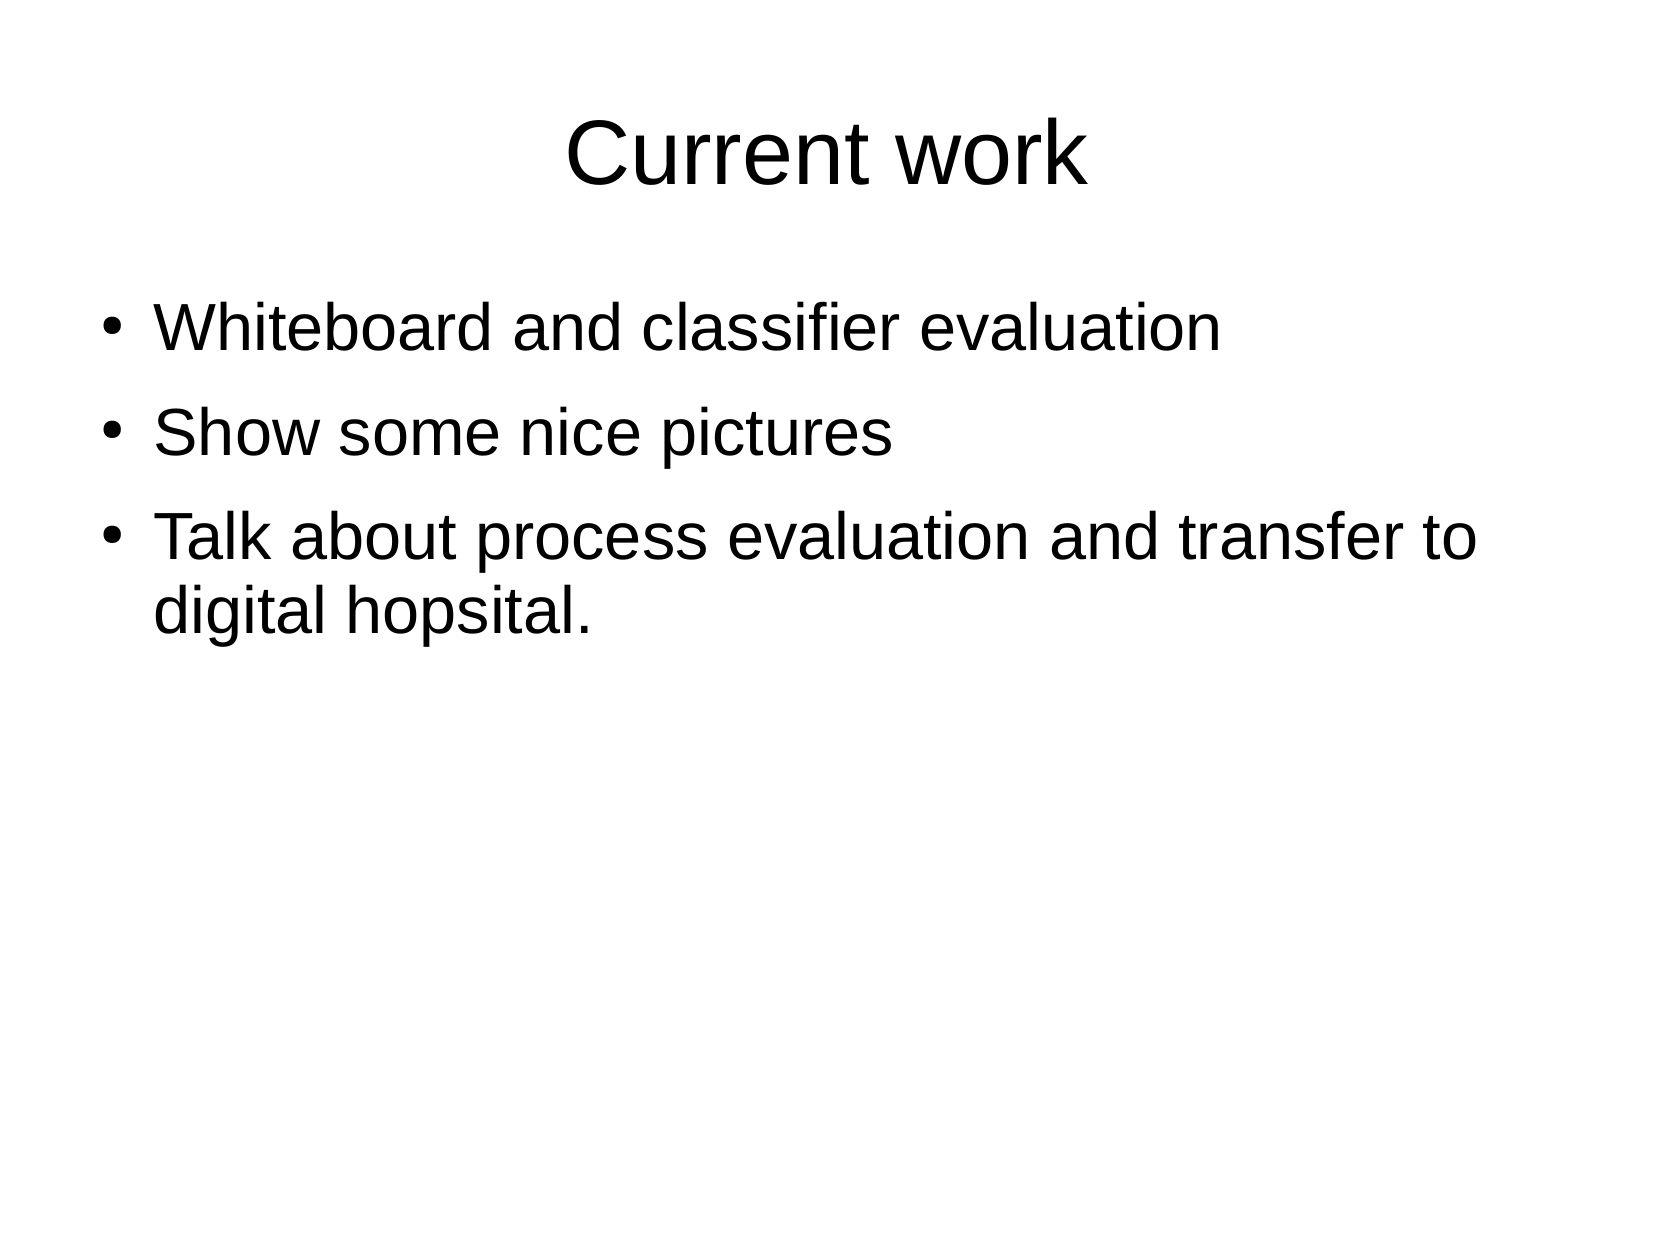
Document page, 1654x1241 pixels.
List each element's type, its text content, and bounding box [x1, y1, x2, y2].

title Current work [82, 49, 1571, 257]
list Whiteboard and classifier evaluation Show some nice pictures Talk about process evaluation and transfer to digital hopsital. [82, 290, 1571, 1010]
